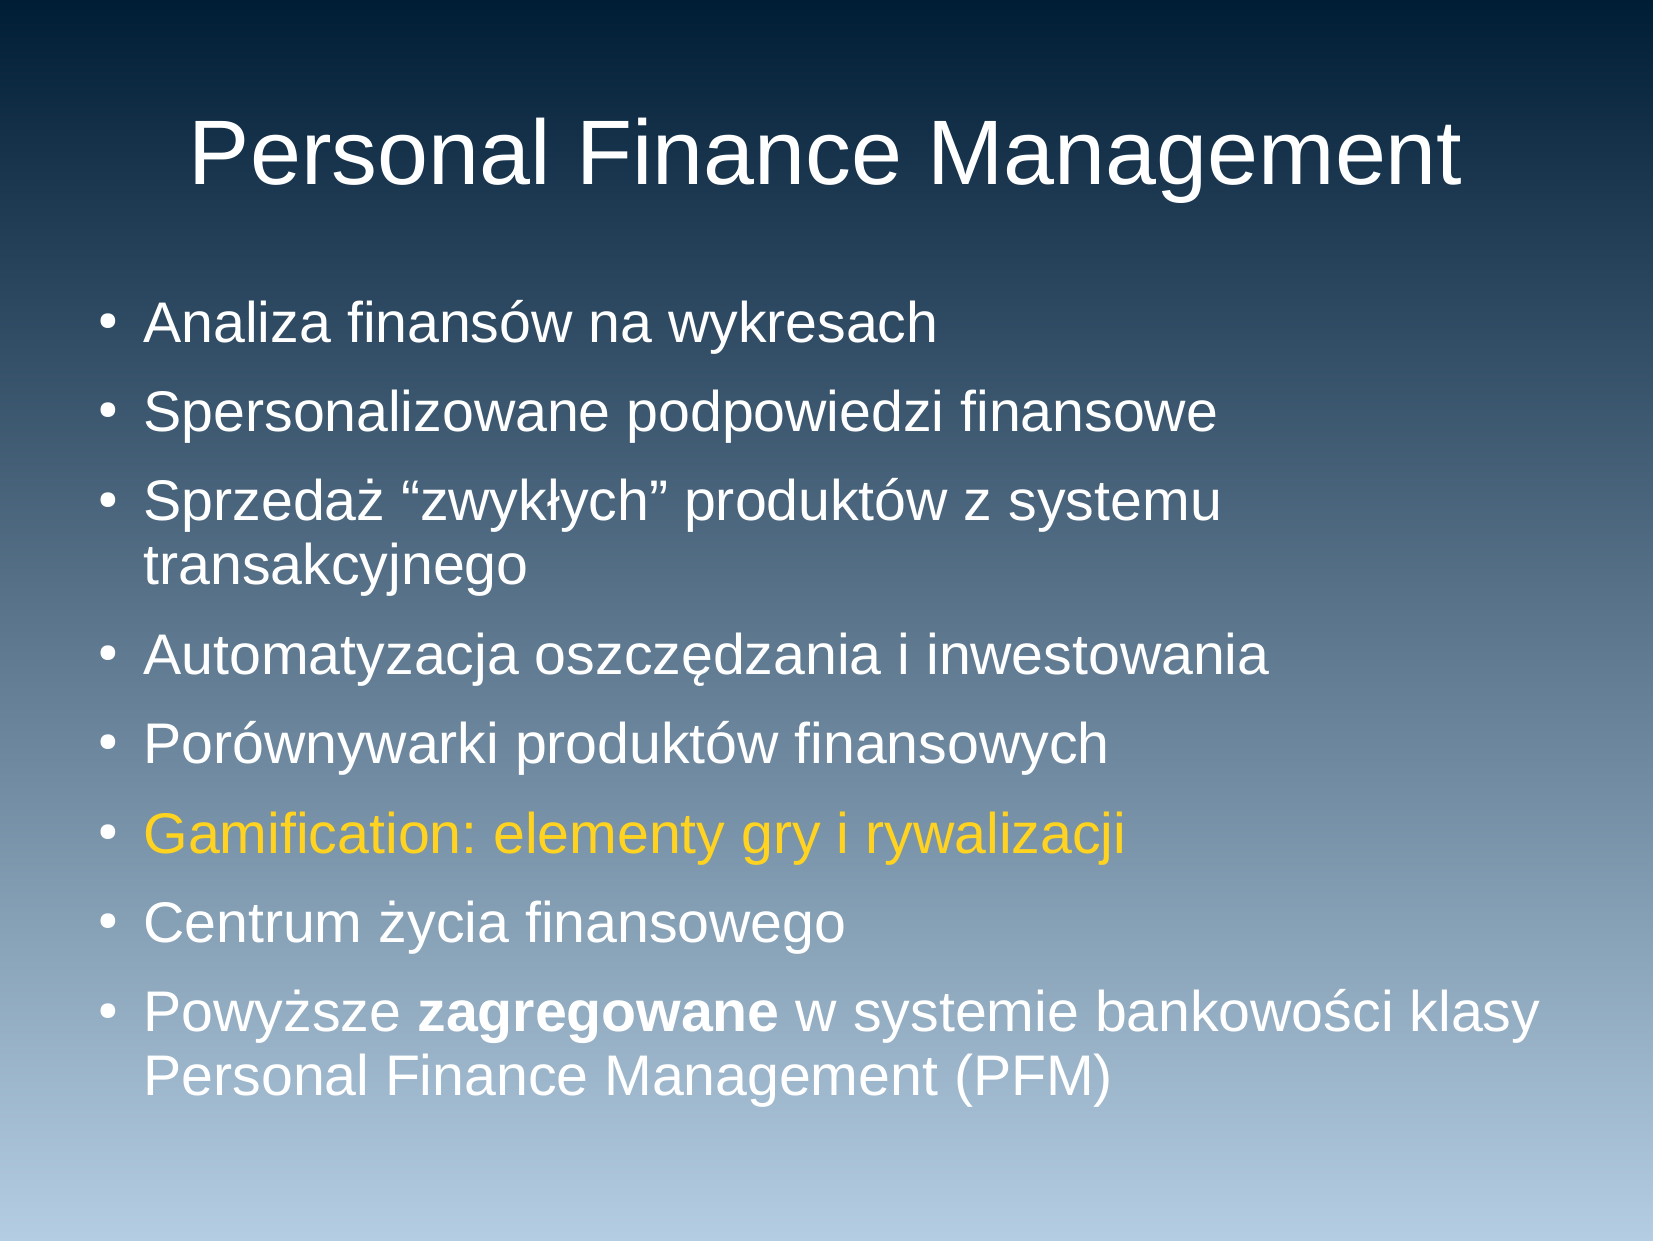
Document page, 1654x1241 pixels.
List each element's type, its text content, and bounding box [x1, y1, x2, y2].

list Analiza finansów na wykresach Spersonalizowane podpowiedzi finansowe Sprzedaż “zwykłych” produktów z systemu transakcyjnego Automatyzacja oszczędzania i inwestowania Porównywarki produktów finansowych Gamification: elementy gry i rywalizacji Centrum życia finansowego Powyższe zagregowane w systemie bankowości klasy Personal Finance Management (PFM) [82, 290, 1571, 1109]
title Personal Finance Management [82, 49, 1571, 257]
